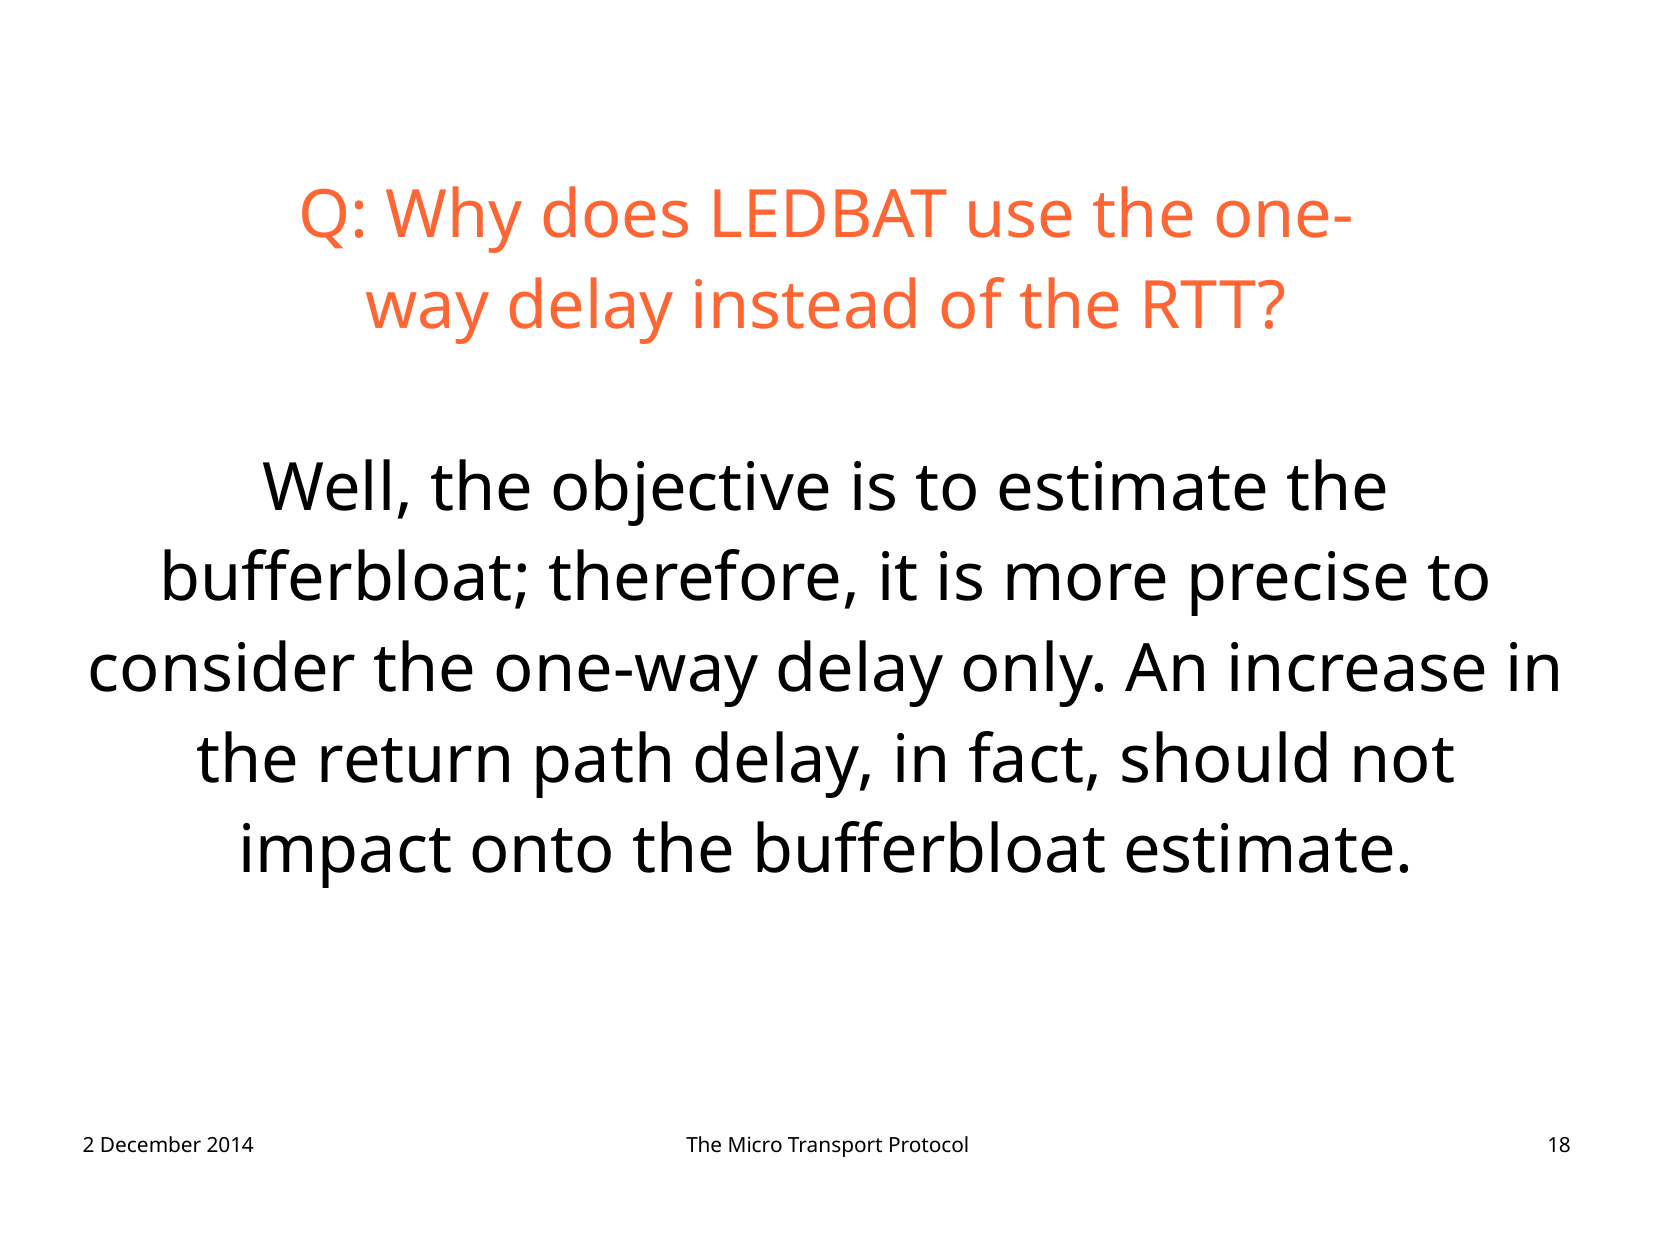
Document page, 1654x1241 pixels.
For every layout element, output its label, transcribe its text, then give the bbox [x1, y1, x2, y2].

subtitle Q: Why does LEDBAT use the one- way delay instead of the RTT? Well, the objective is to estimate the bufferbloat; therefore, it is more precise to consider the one-way delay only. An increase in the return path delay, in fact, should not impact onto the bufferbloat estimate. [82, 49, 1571, 1010]
